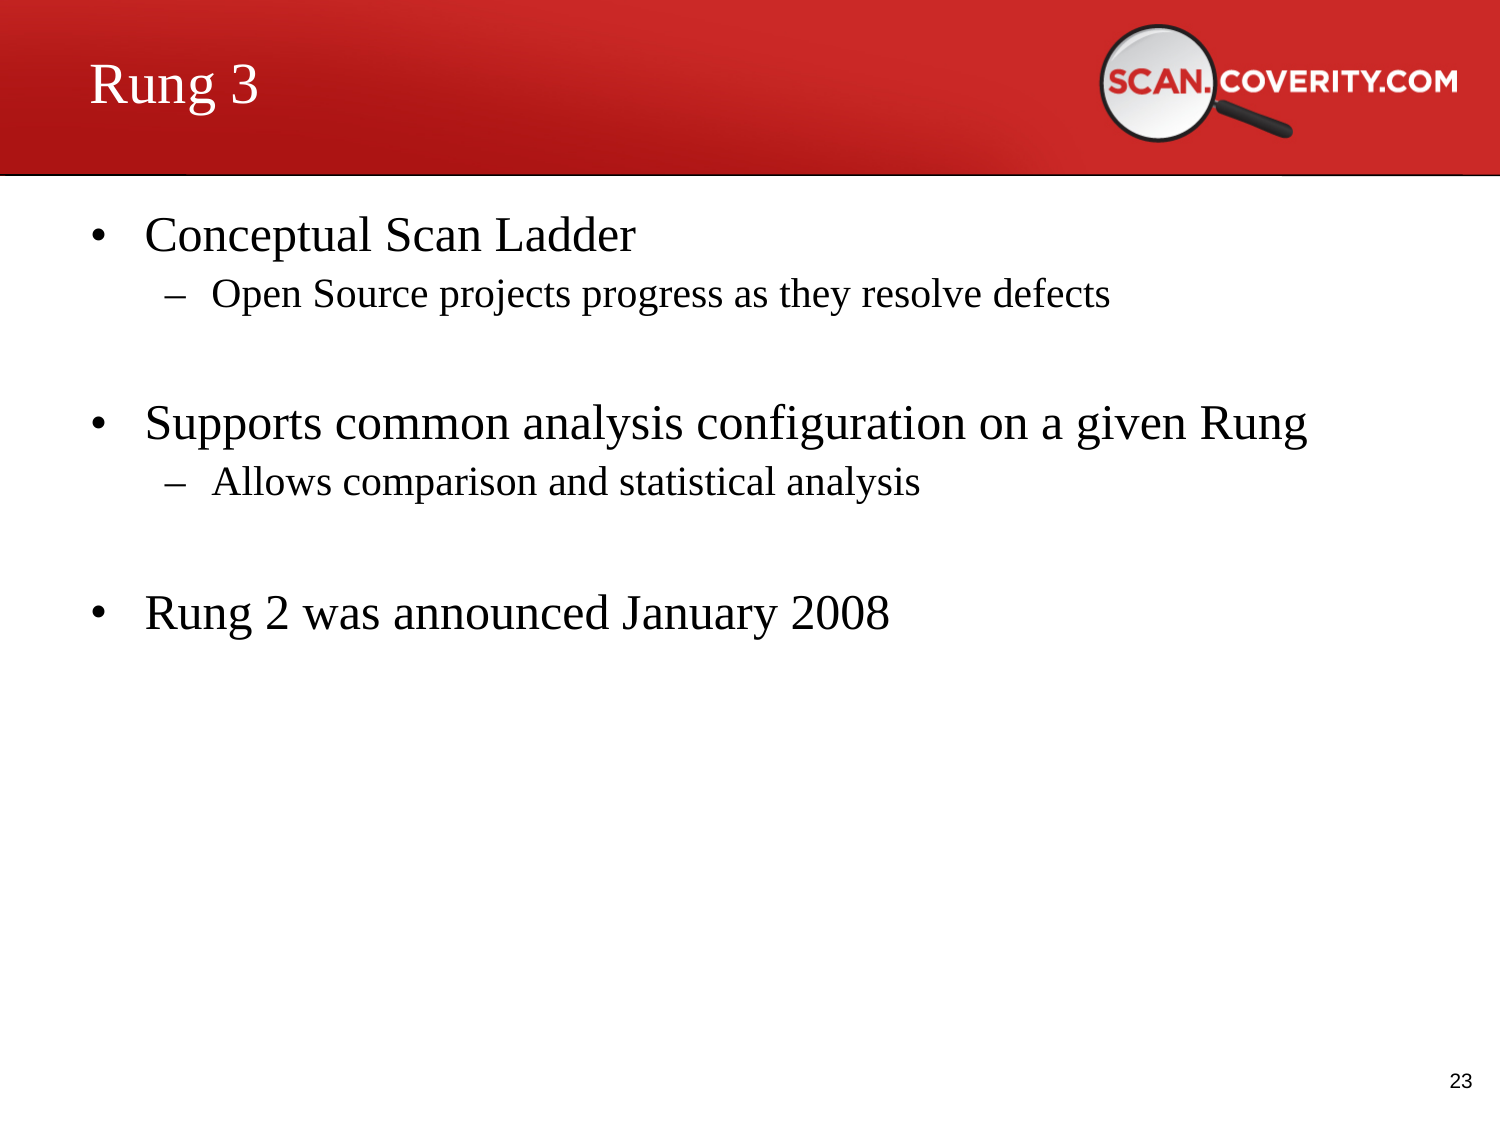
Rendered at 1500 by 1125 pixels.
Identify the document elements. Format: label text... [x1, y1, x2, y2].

title Rung 3 [74, 24, 1100, 143]
picture [0, 0, 1500, 174]
list Conceptual Scan Ladder Open Source projects progress as they resolve defects Supports common analysis configuration on a given Rung Allows comparison and statistical analysis Rung 2 was announced January 2008 [75, 199, 1426, 968]
